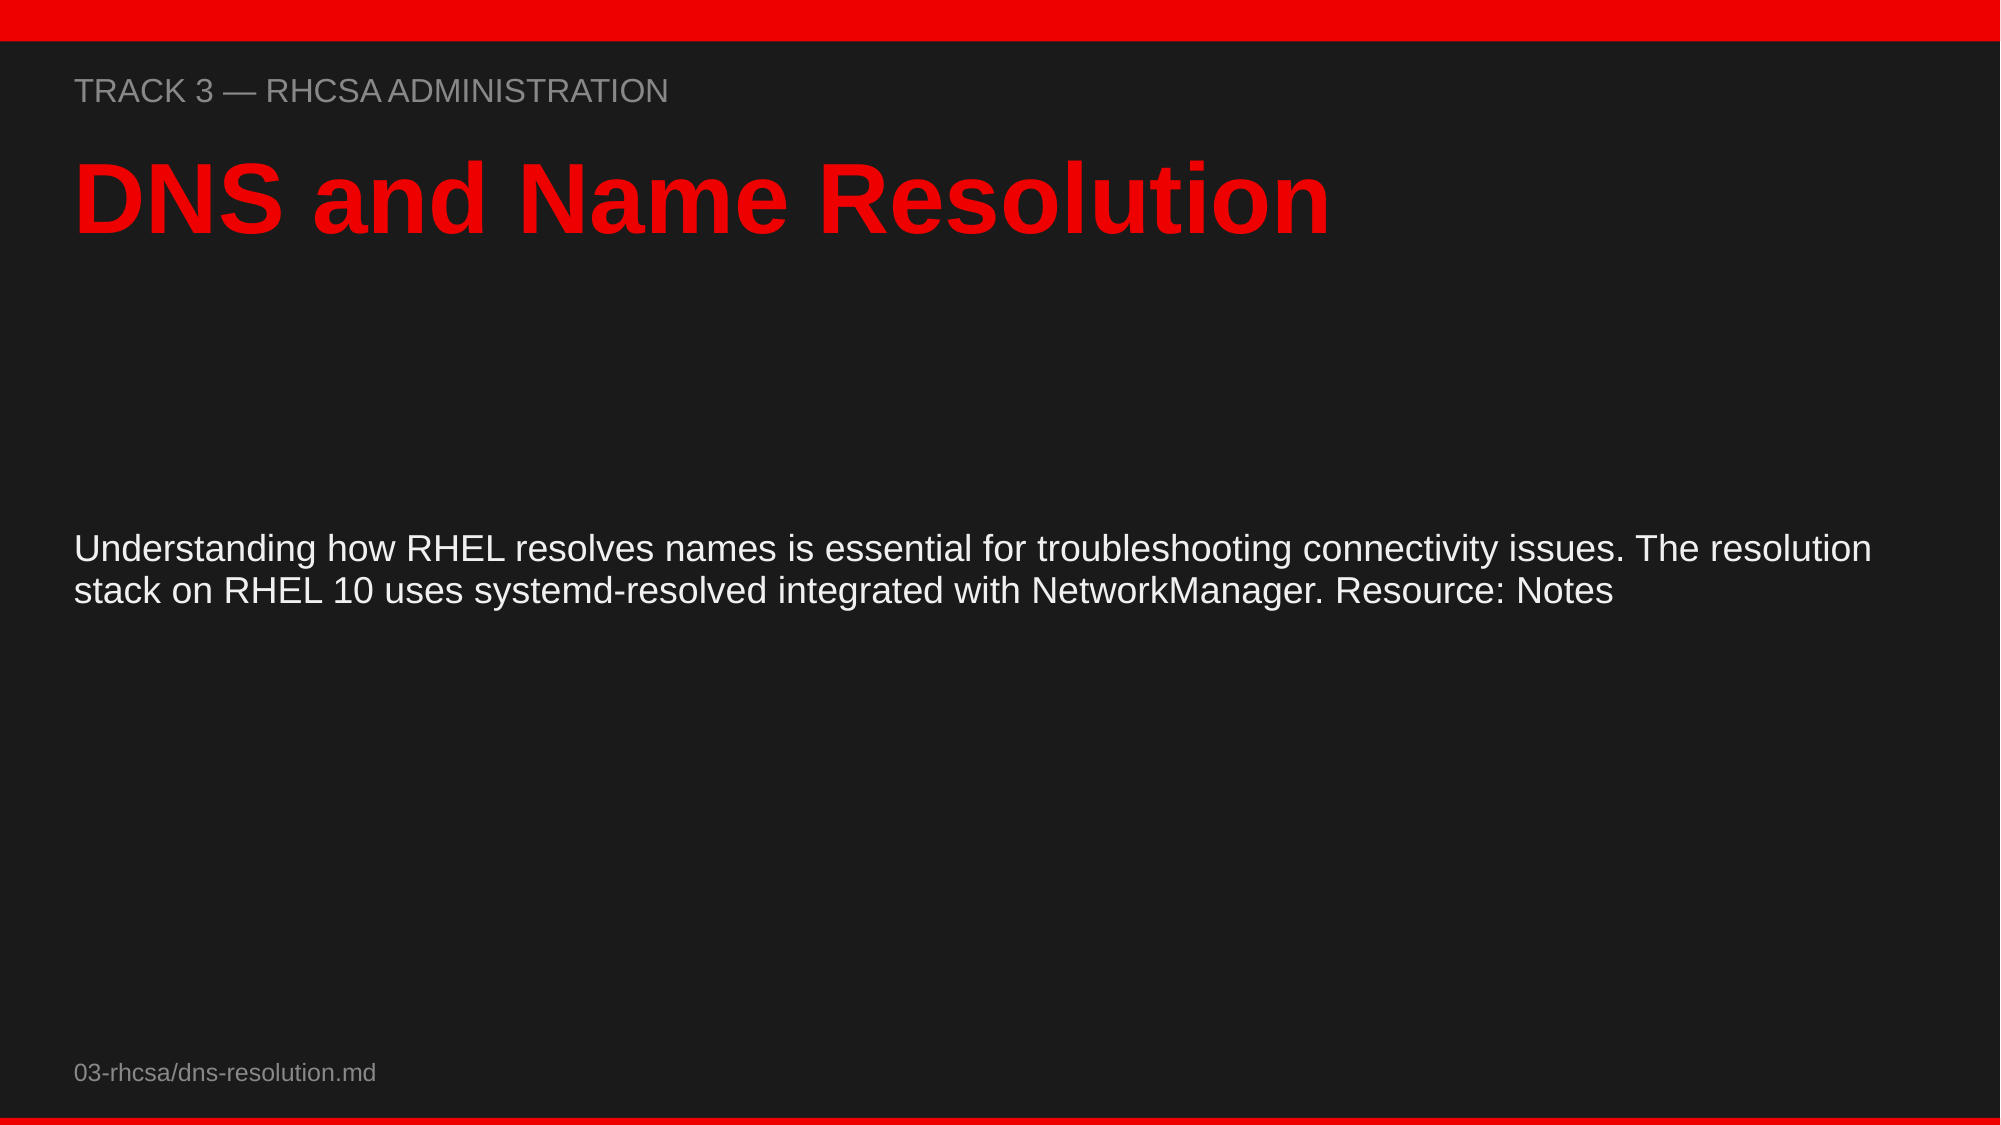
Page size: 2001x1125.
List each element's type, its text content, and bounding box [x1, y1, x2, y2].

text_box Understanding how RHEL resolves names is essential for troubleshooting connectivity issues. The resolution stack on RHEL 10 uses systemd-resolved integrated with NetworkManager. Resource: Notes [59, 519, 1942, 727]
text_box 03-rhcsa/dns-resolution.md [59, 1051, 1942, 1093]
text_box [0, 0, 2001, 42]
text_box [0, 1117, 2001, 1125]
text_box TRACK 3 — RHCSA ADMINISTRATION [59, 64, 1942, 119]
text_box DNS and Name Resolution [59, 135, 1942, 461]
